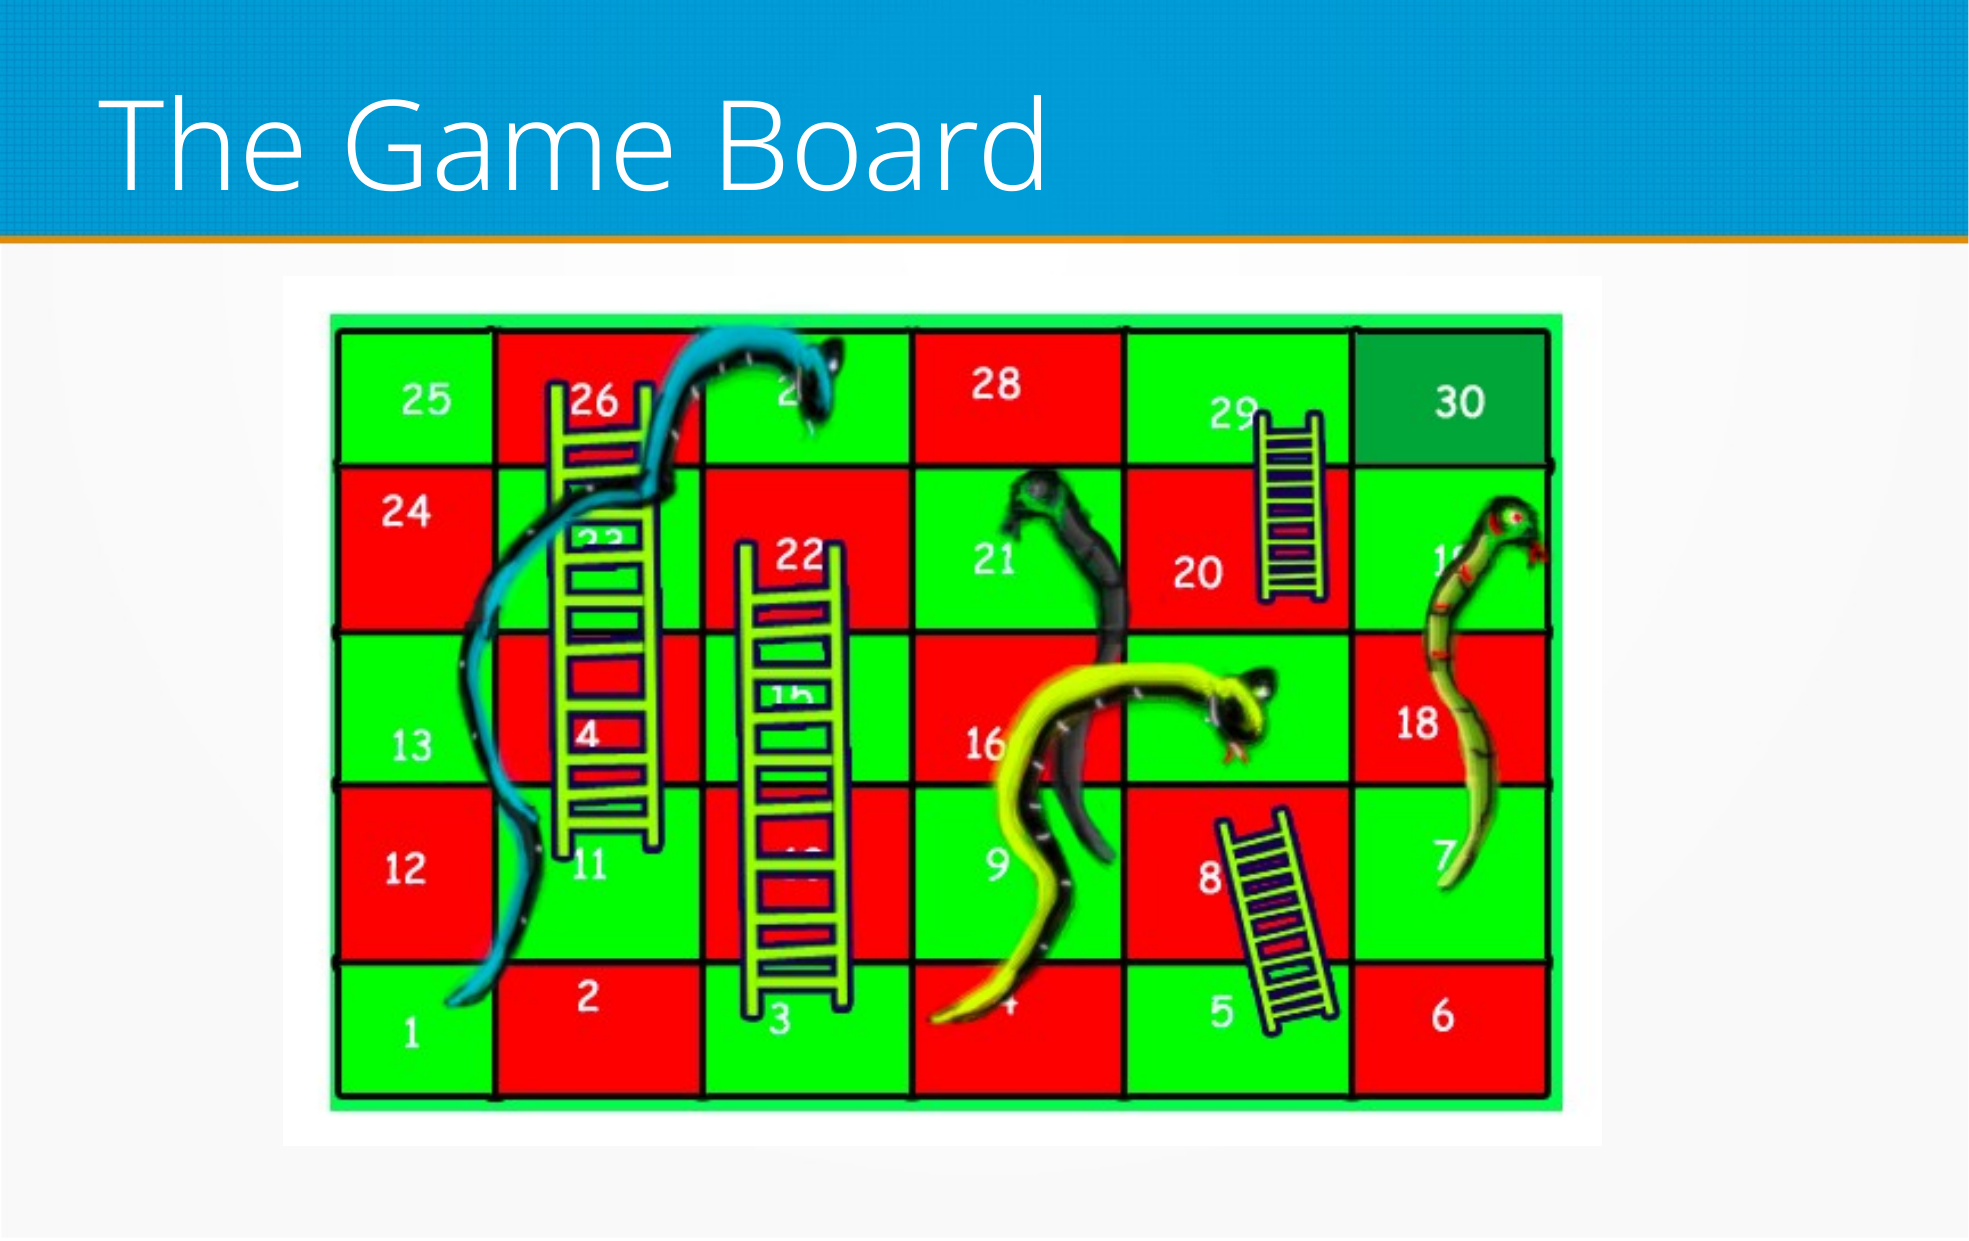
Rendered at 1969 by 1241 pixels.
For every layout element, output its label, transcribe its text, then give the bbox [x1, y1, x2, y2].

title The Game Board [98, 19, 1870, 227]
picture [0, 233, 1969, 1241]
